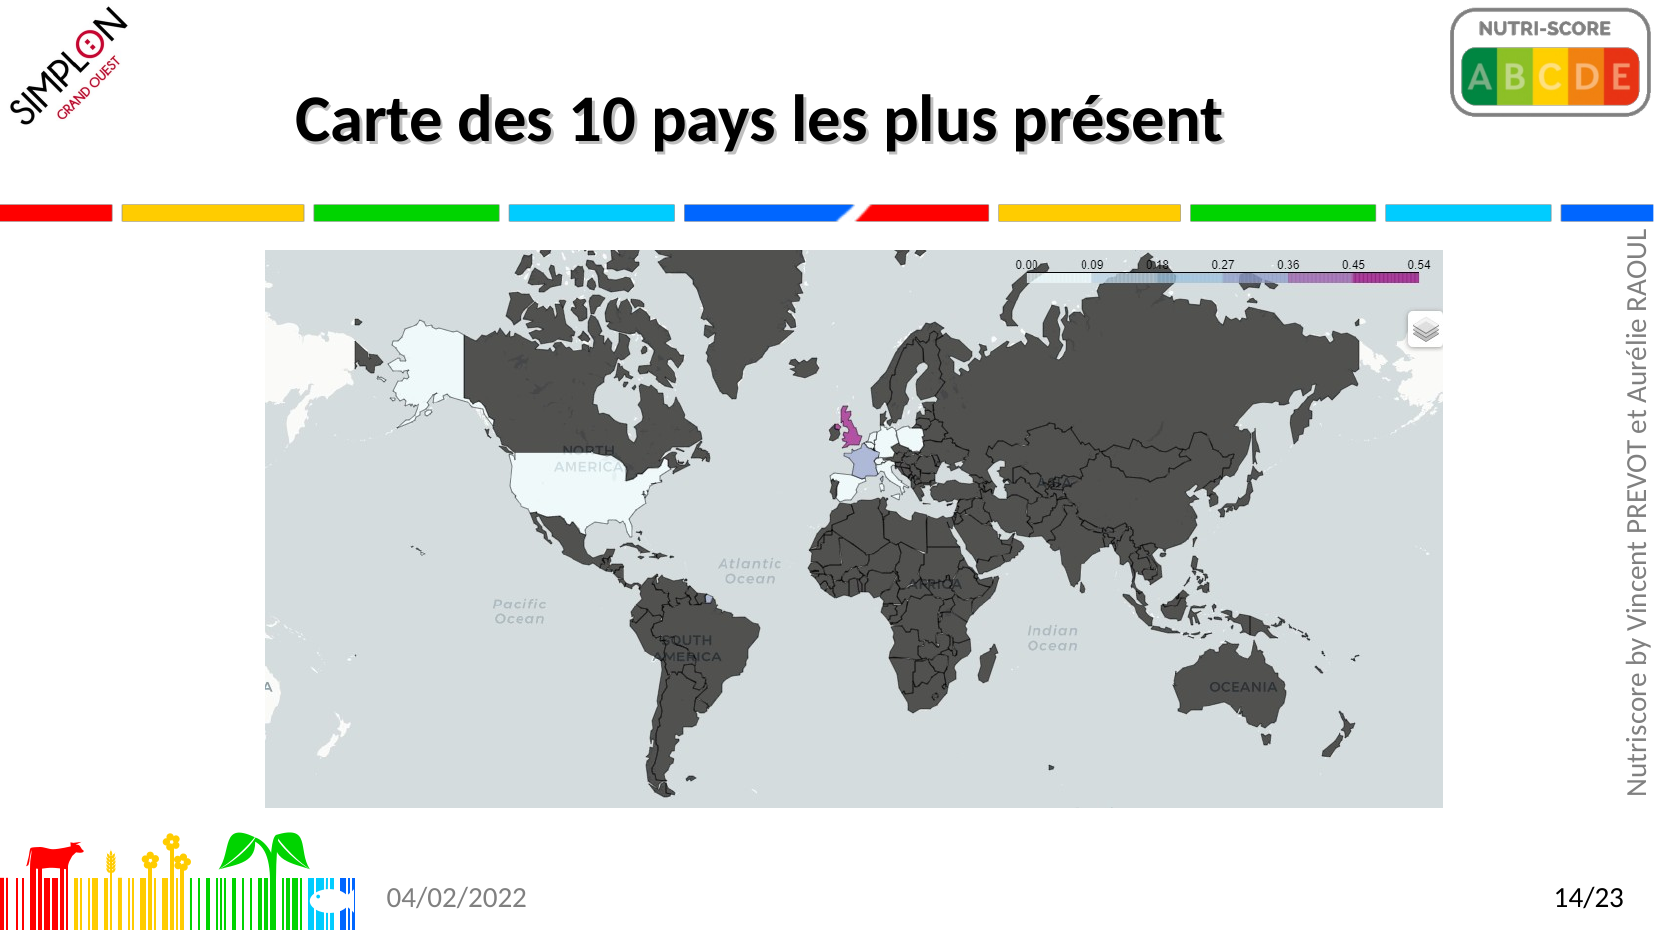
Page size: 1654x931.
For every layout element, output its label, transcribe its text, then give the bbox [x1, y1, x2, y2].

title Carte des 10 pays les plus présent [295, 73, 1654, 178]
picture [0, 200, 1654, 225]
picture [1448, 4, 1654, 73]
picture [265, 250, 1443, 808]
picture [0, 826, 355, 930]
picture [2, 2, 147, 147]
